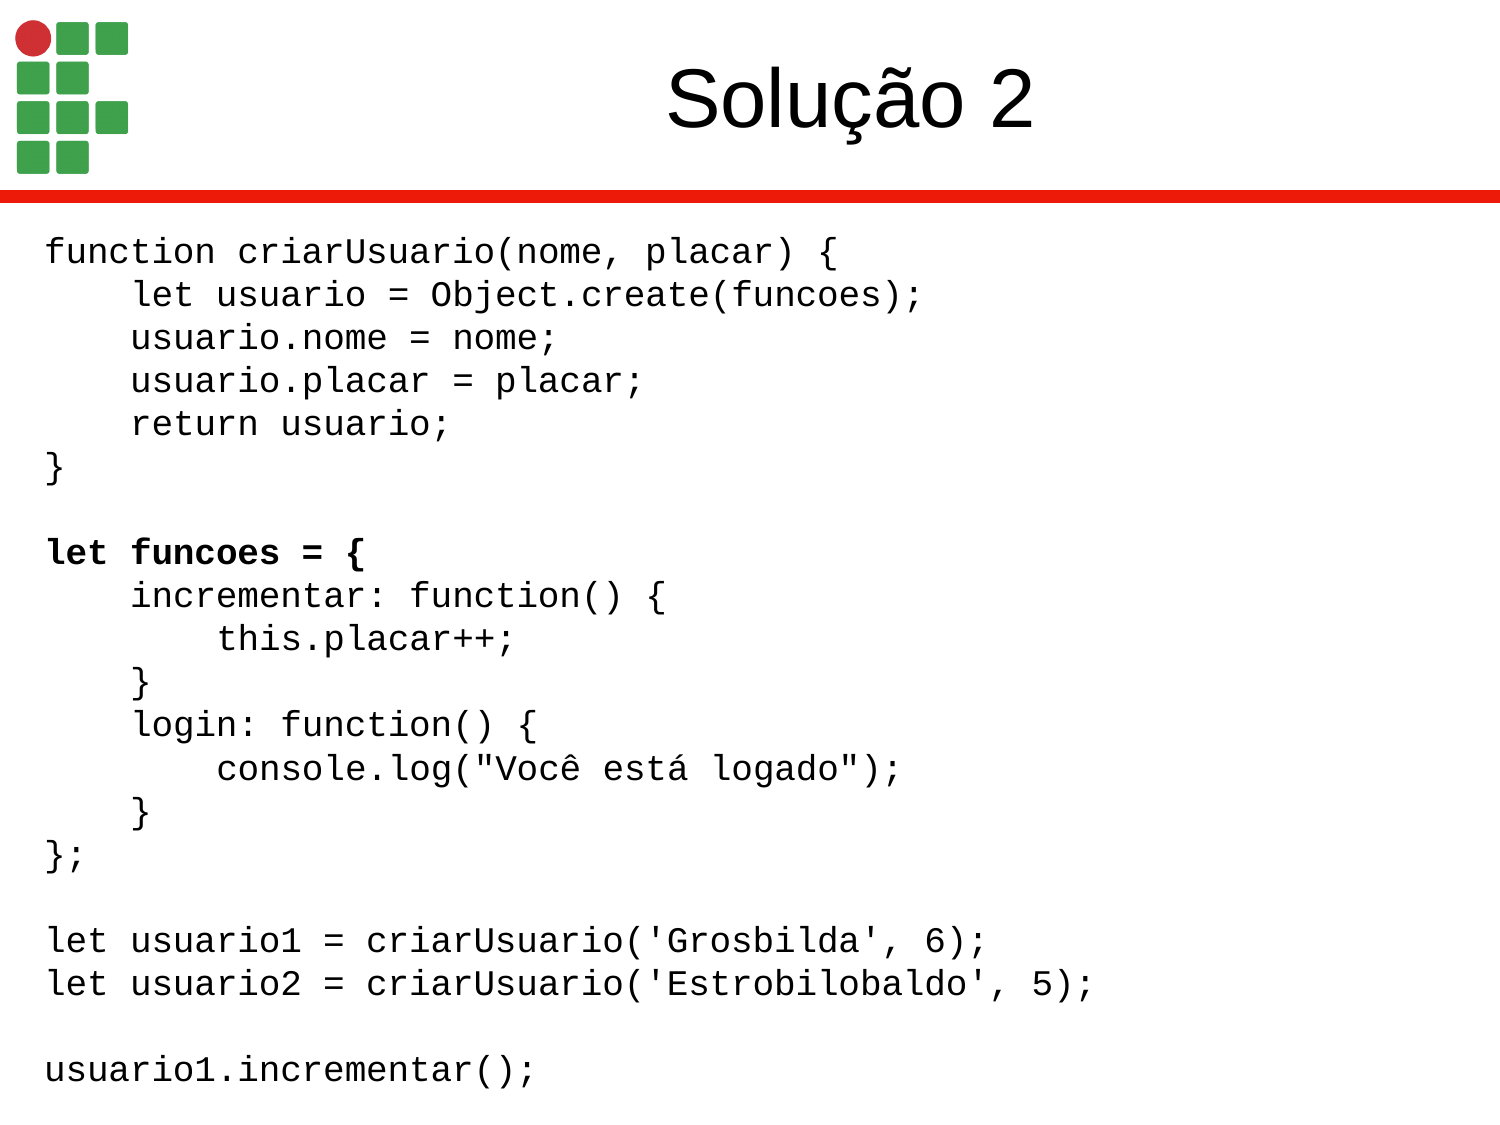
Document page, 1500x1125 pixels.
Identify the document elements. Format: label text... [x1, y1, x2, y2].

picture [14, 16, 130, 178]
title Solução 2 [230, 0, 1471, 202]
list function criarUsuario(nome, placar) { let usuario = Object.create(funcoes); usuario.nome = nome; usuario.placar = placar; return usuario; } let funcoes = { incrementar: function() { this.placar++; } login: function() { console.log("Você está logado"); } }; let usuario1 = criarUsuario('Grosbilda', 6); let usuario2 = criarUsuario('Estrobilobaldo', 5); usuario1.incrementar(); [29, 219, 1471, 1099]
